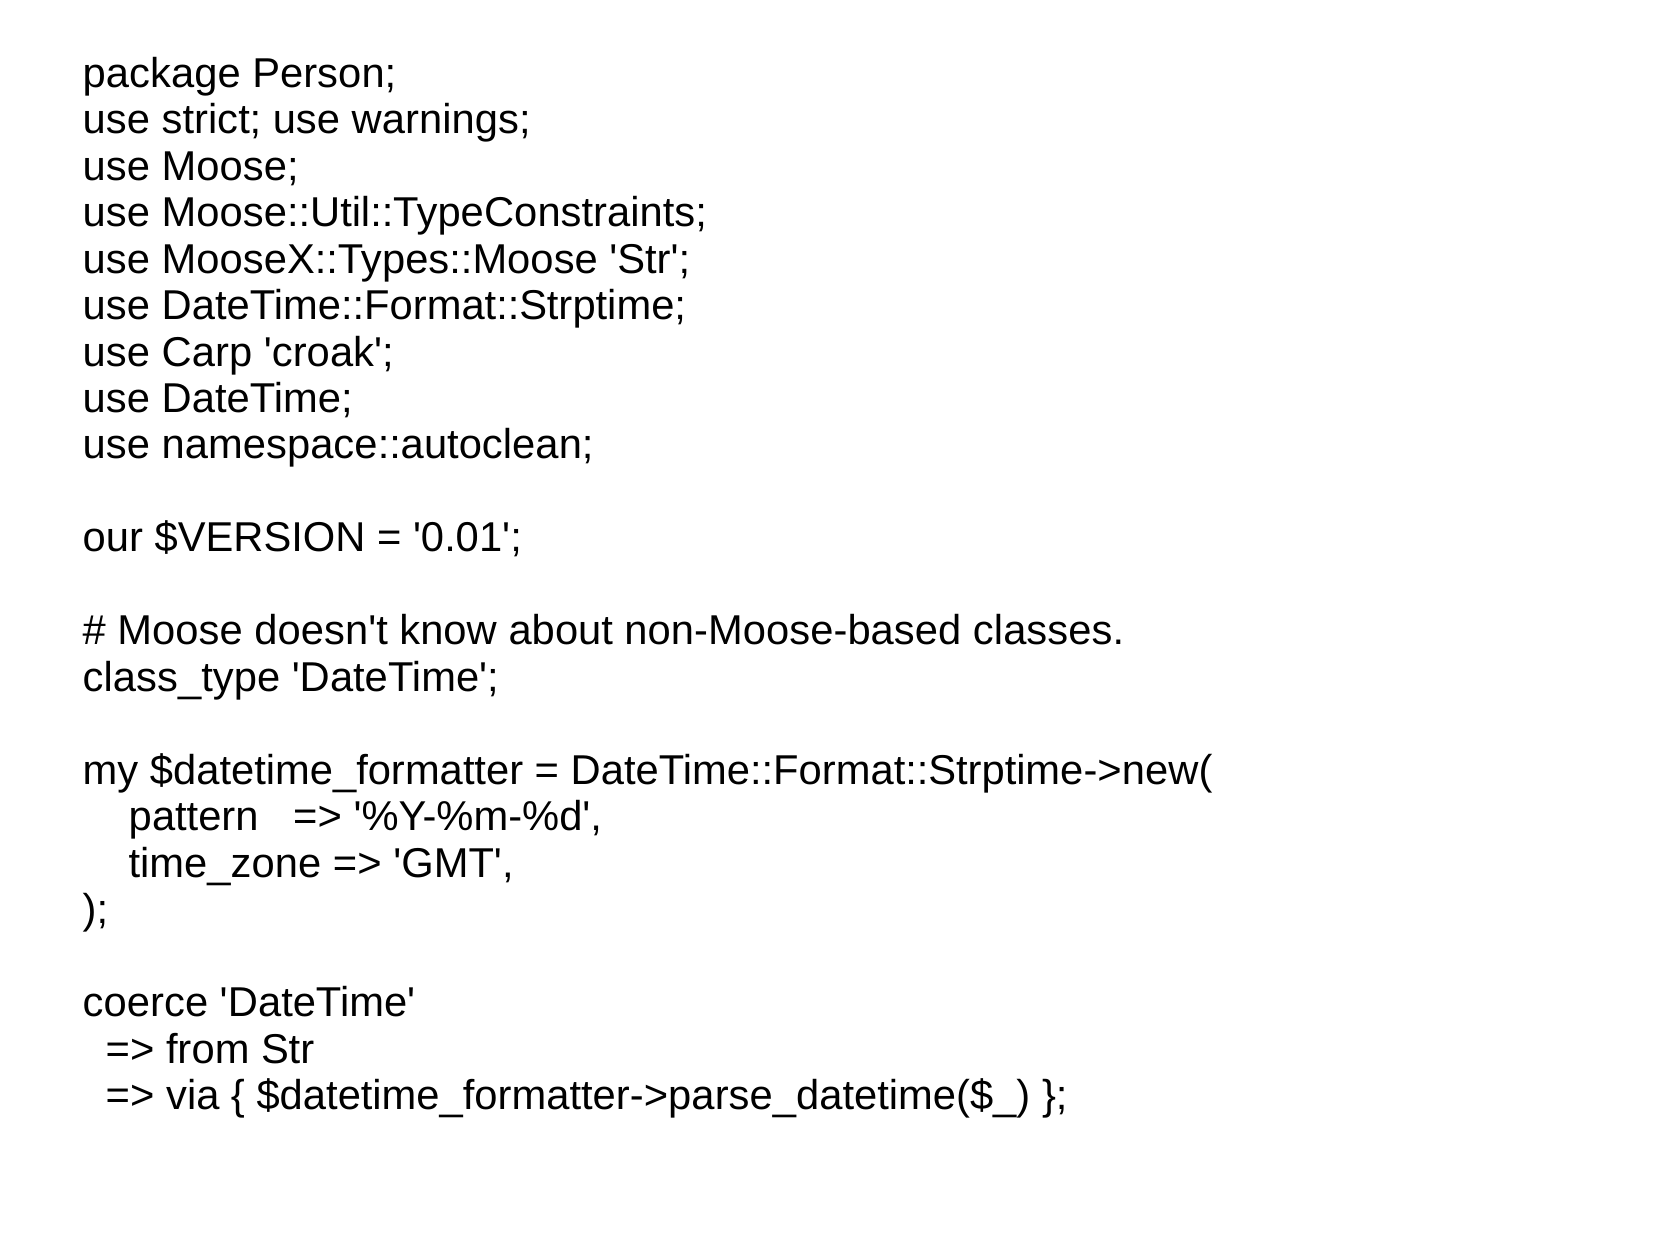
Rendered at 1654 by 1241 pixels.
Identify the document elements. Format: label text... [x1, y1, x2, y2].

subtitle package Person; use strict; use warnings; use Moose; use Moose::Util::TypeConstraints; use MooseX::Types::Moose 'Str'; use DateTime::Format::Strptime; use Carp 'croak'; use DateTime; use namespace::autoclean; our $VERSION = '0.01'; # Moose doesn't know about non-Moose-based classes. class_type 'DateTime'; my $datetime_formatter = DateTime::Format::Strptime->new( pattern => '%Y-%m-%d', time_zone => 'GMT', ); coerce 'DateTime' => from Str => via { $datetime_formatter->parse_datetime($_) }; [82, 49, 1571, 1178]
